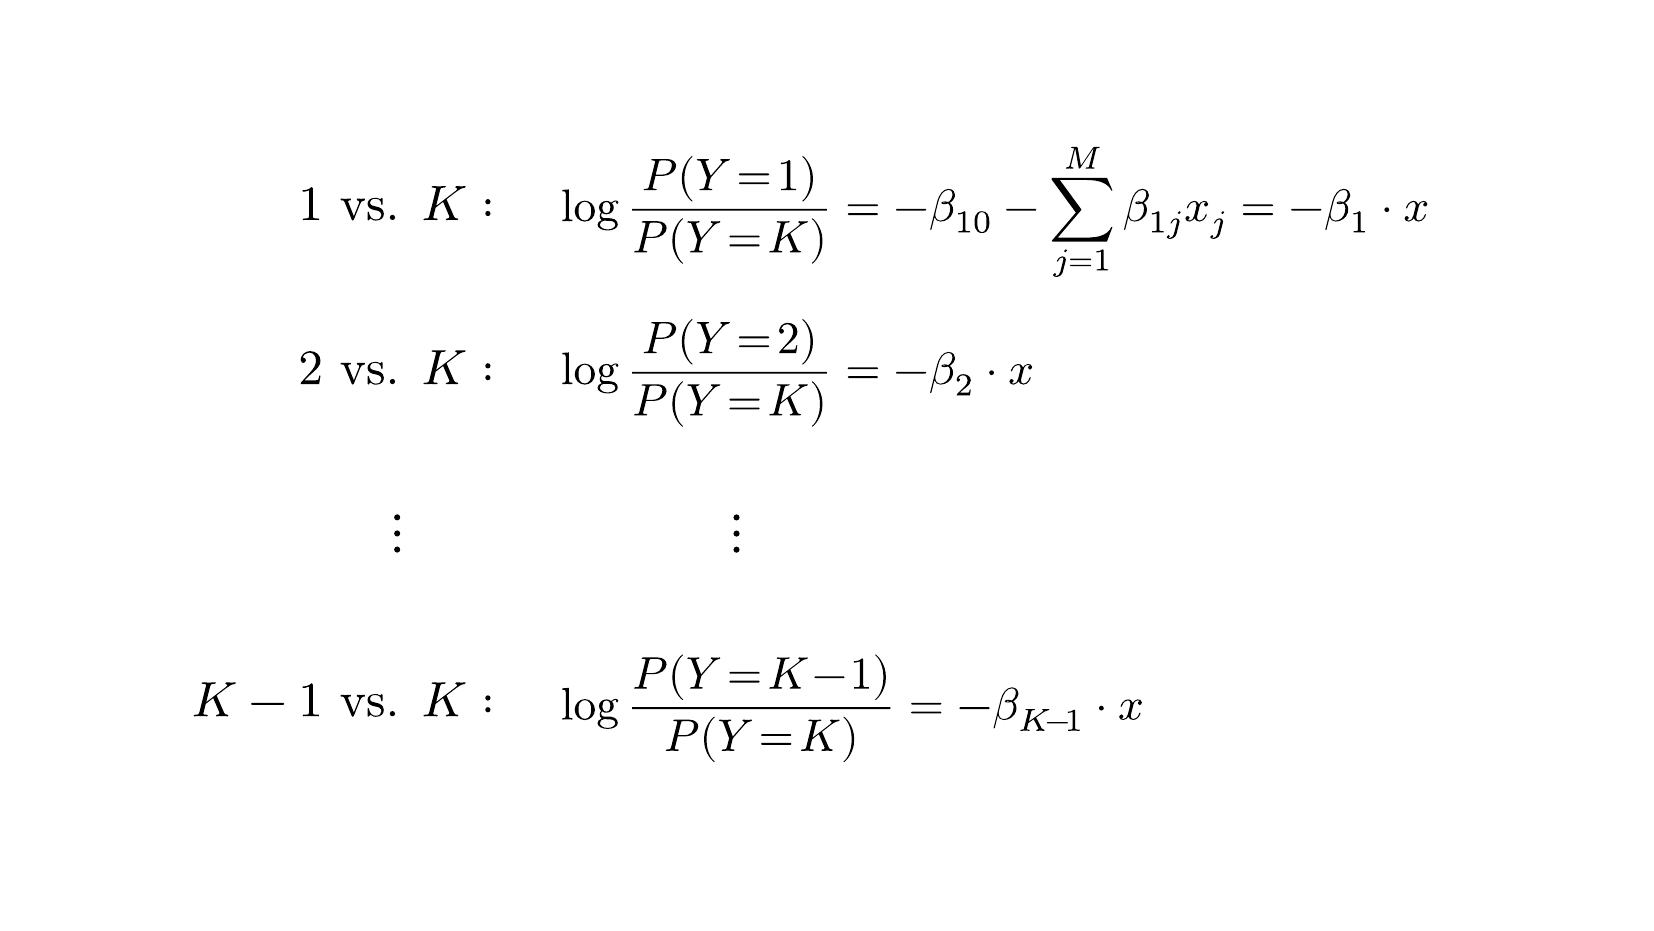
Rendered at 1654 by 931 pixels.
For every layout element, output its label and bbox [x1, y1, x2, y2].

picture [730, 514, 740, 553]
picture [191, 682, 491, 717]
picture [559, 145, 1430, 279]
picture [559, 652, 1144, 764]
picture [298, 350, 491, 385]
picture [559, 317, 1034, 429]
picture [390, 514, 401, 553]
picture [298, 186, 491, 221]
